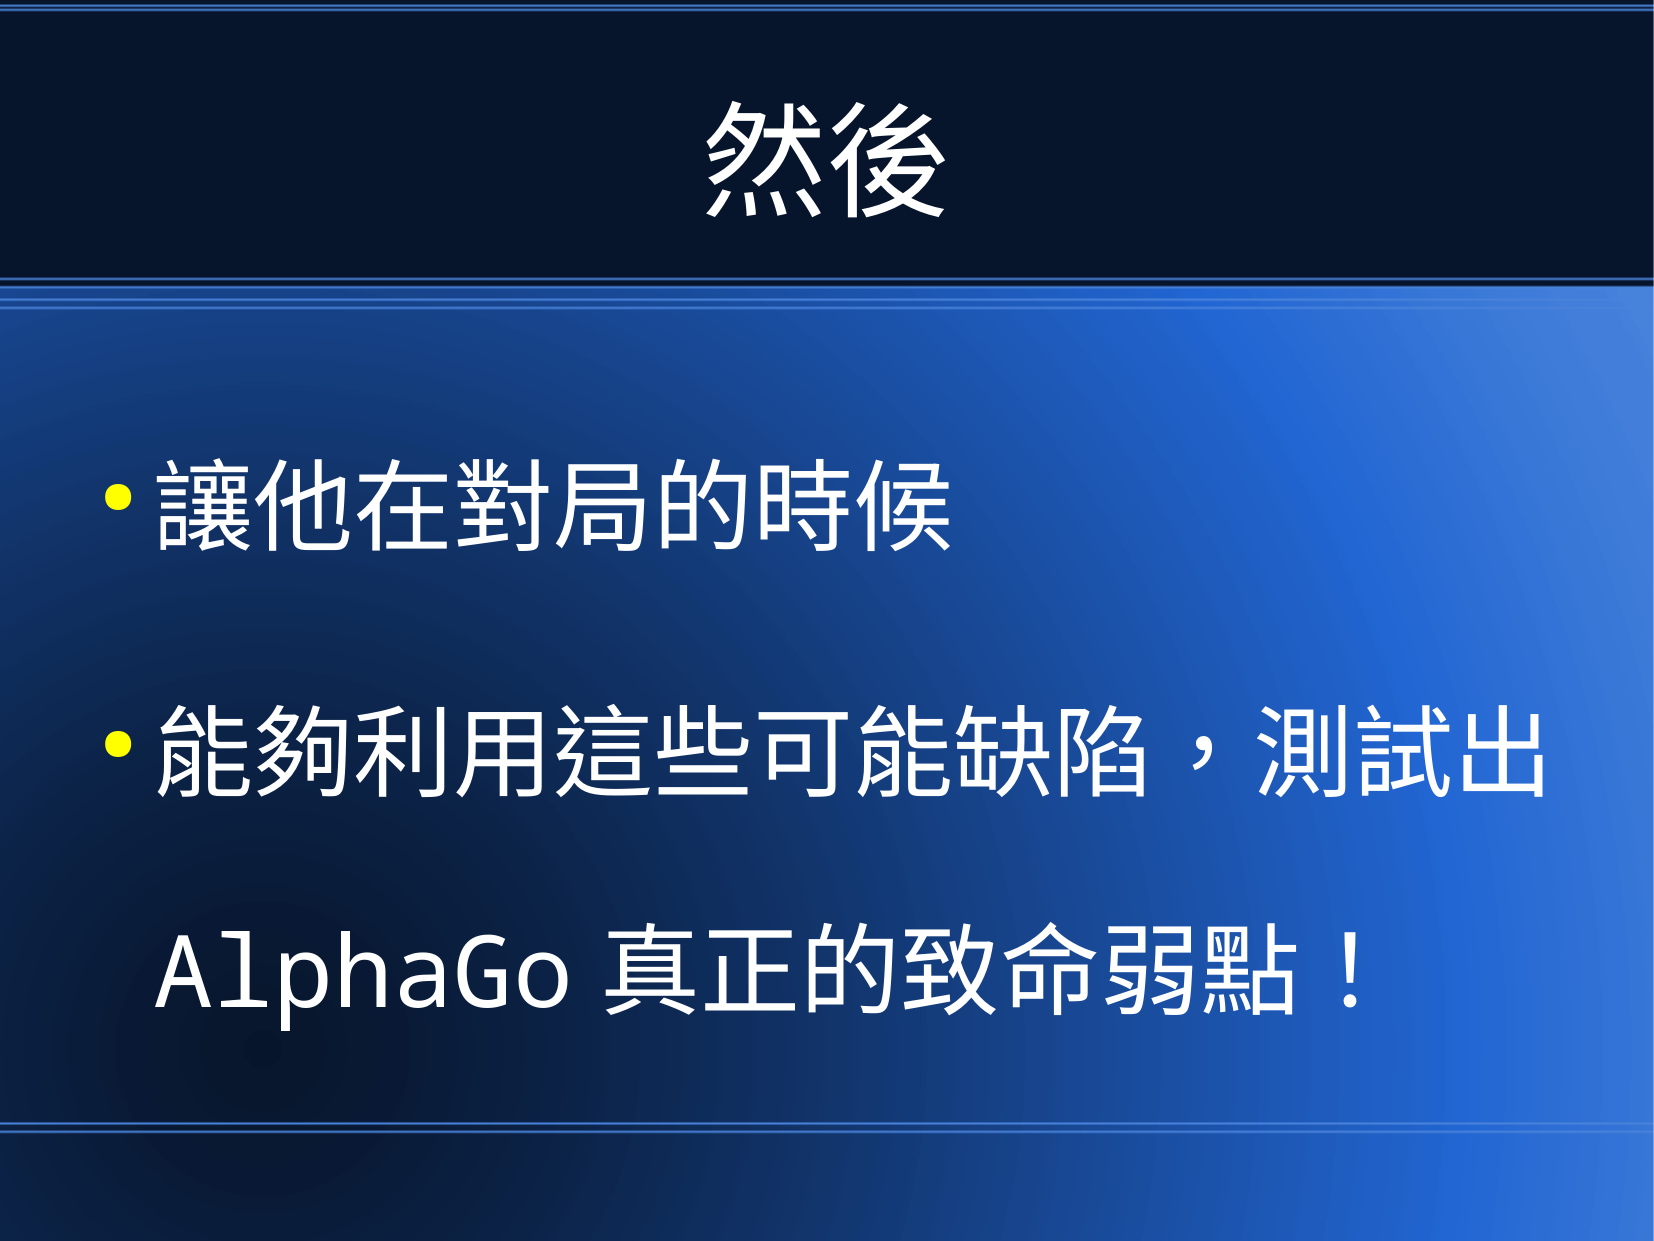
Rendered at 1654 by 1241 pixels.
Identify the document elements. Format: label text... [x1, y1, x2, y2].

list 讓他在對局的時候 能夠利用這些可能缺陷，測試出AlphaGo真正的致命弱點！ [82, 355, 1571, 1241]
picture [0, 0, 1654, 1241]
title 然後 [82, 49, 1571, 257]
